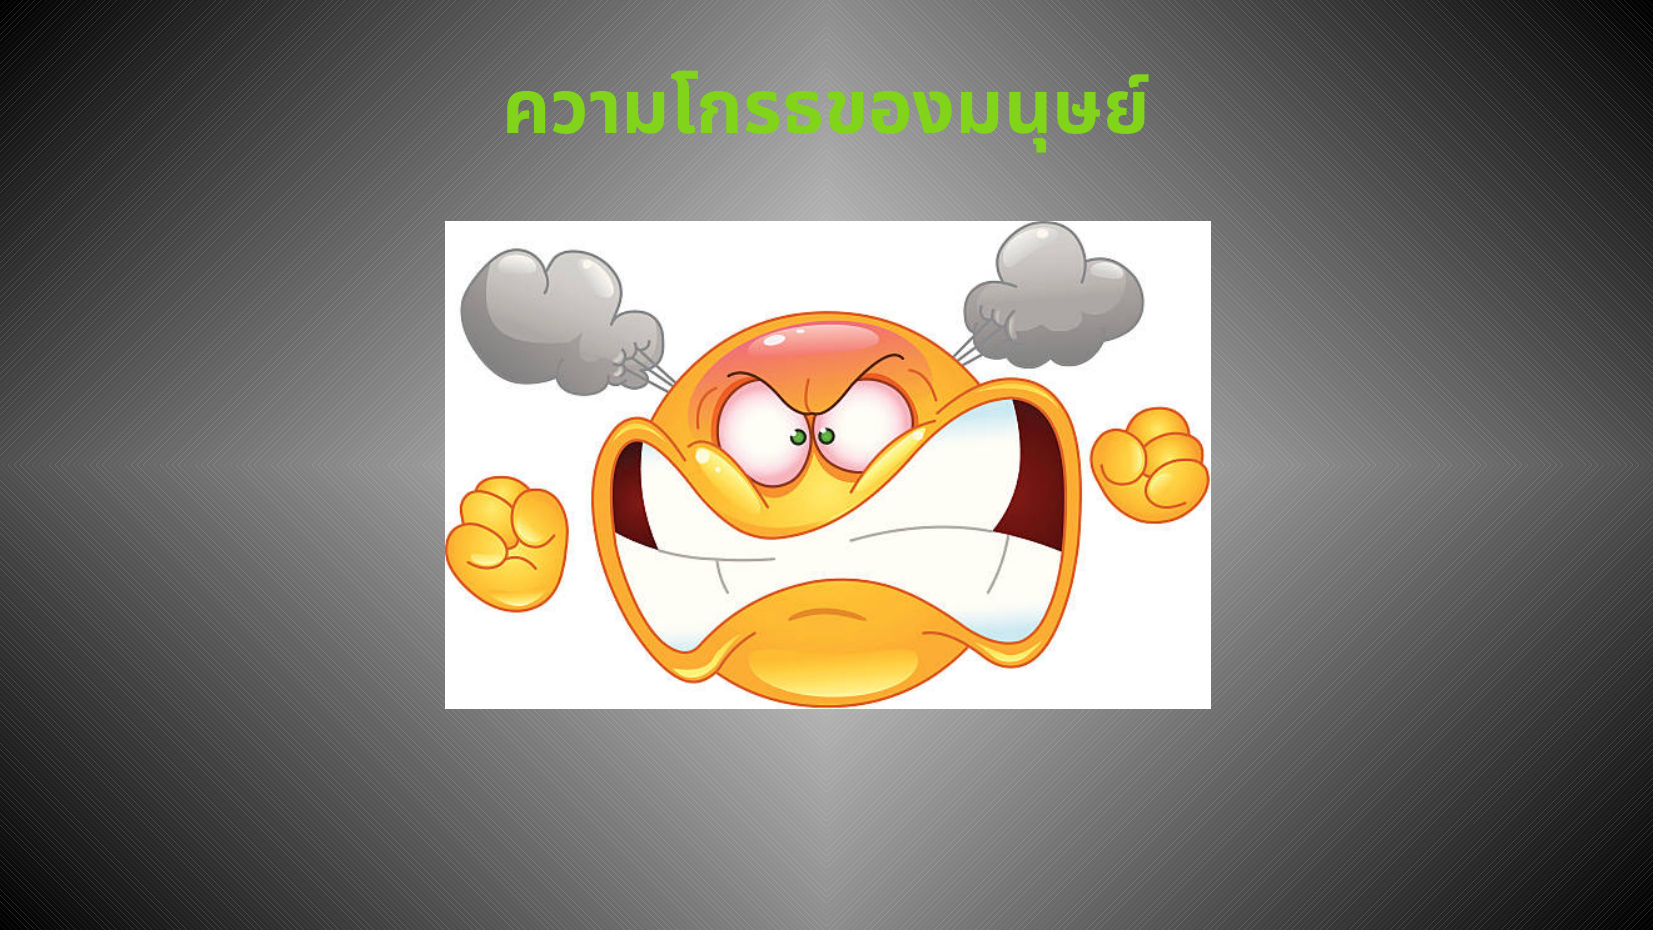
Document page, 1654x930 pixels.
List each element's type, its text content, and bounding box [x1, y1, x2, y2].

picture [445, 221, 1211, 709]
title ความโกรธของมนุษย์ [82, 37, 1571, 193]
